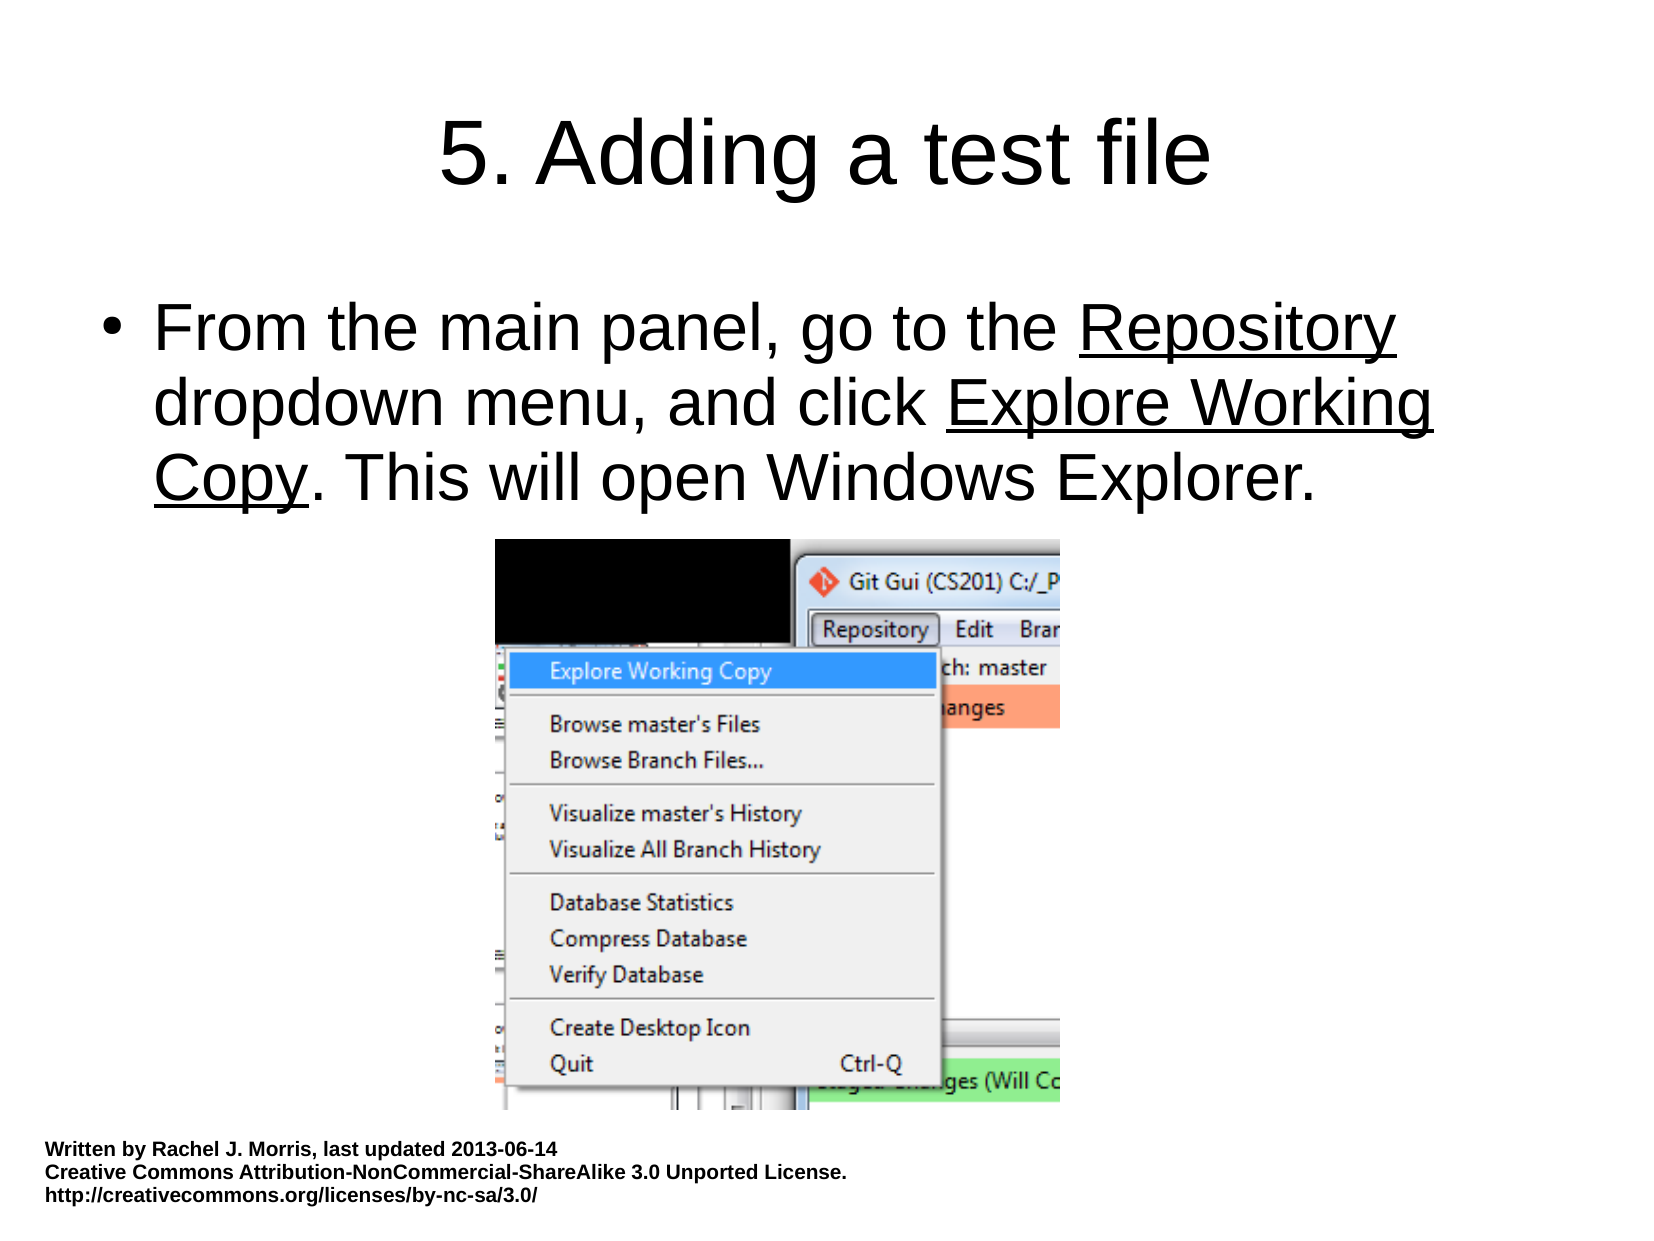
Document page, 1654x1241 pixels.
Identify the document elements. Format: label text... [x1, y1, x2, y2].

picture [495, 539, 1060, 1111]
list From the main panel, go to the Repository dropdown menu, and click Explore Working Copy. This will open Windows Explorer. [82, 290, 1538, 1010]
title 5. Adding a test file [82, 49, 1571, 257]
